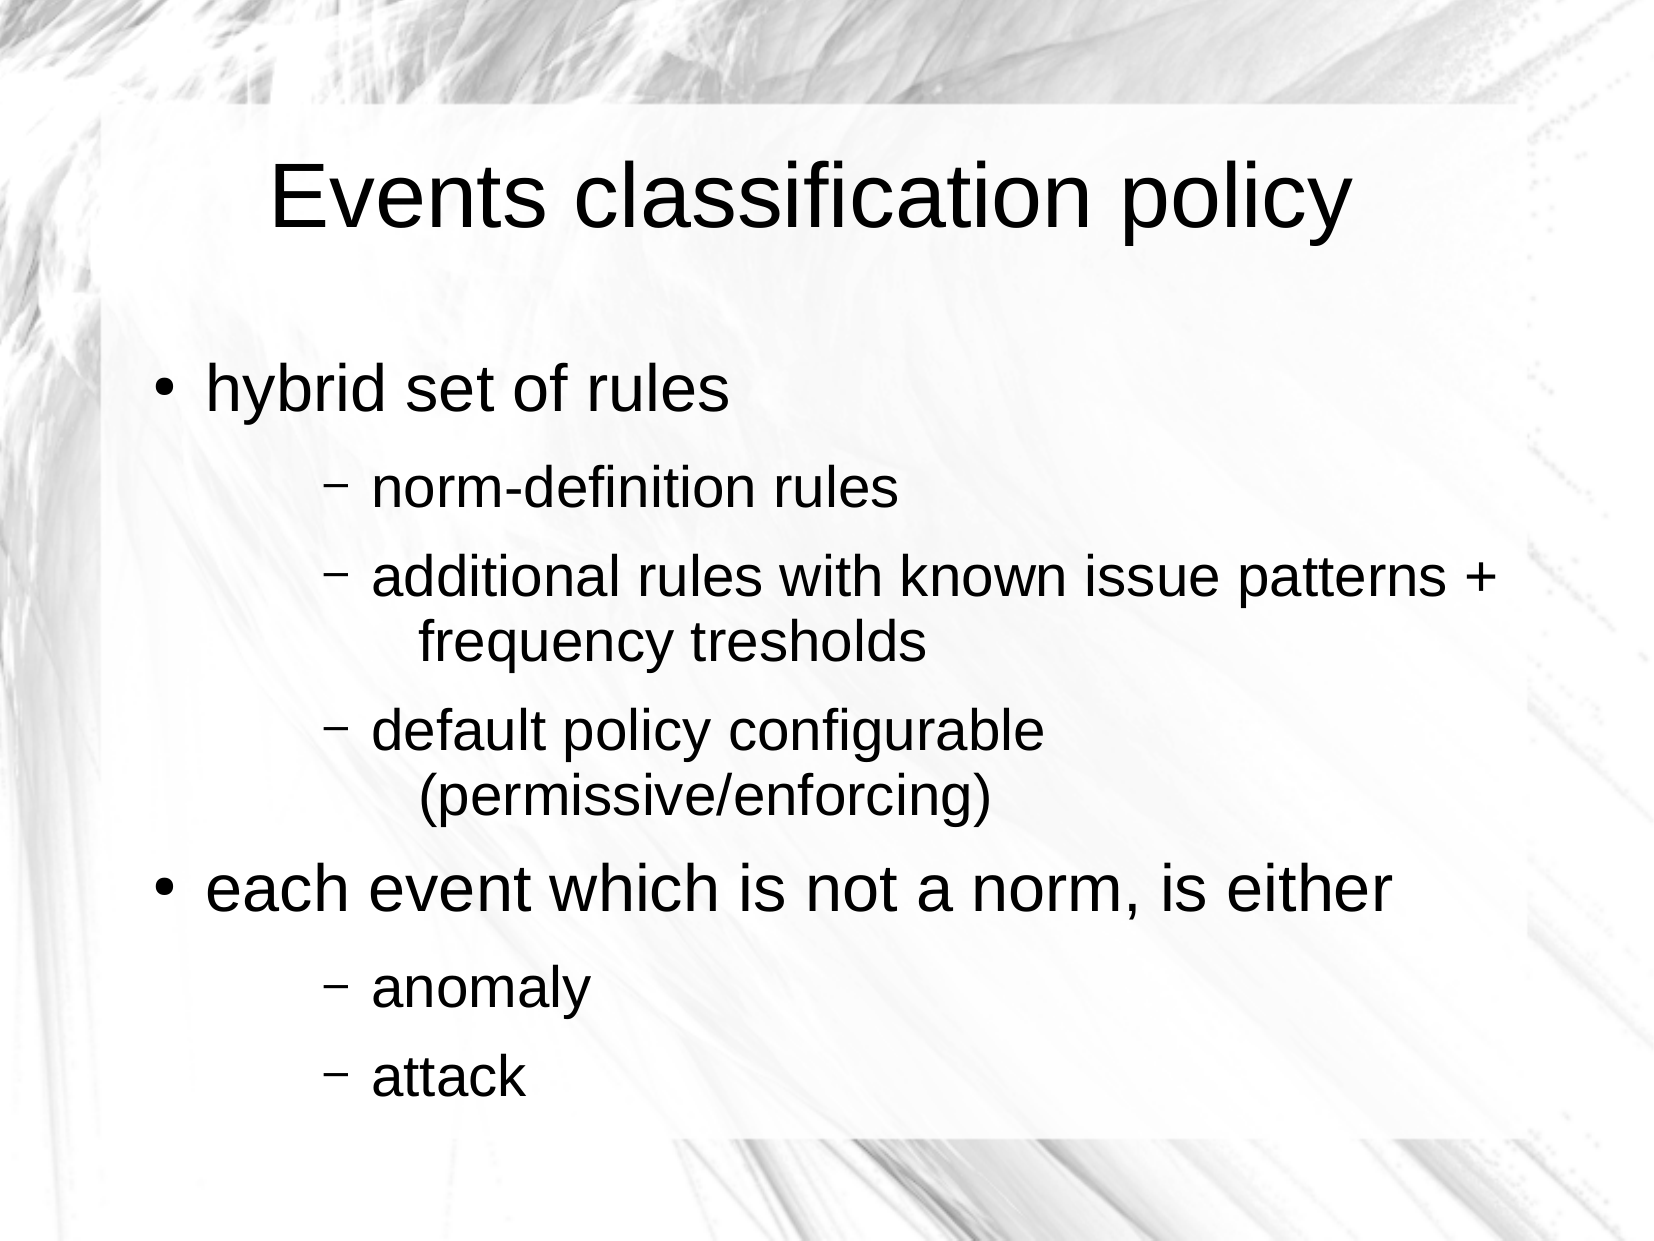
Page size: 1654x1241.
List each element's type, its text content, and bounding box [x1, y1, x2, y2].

title Events classification policy [118, 112, 1506, 281]
list hybrid set of rules norm-definition rules additional rules with known issue patterns + frequency tresholds default policy configurable (permissive/enforcing) each event which is not a norm, is either anomaly attack [134, 350, 1516, 1133]
picture [0, 0, 1654, 1241]
